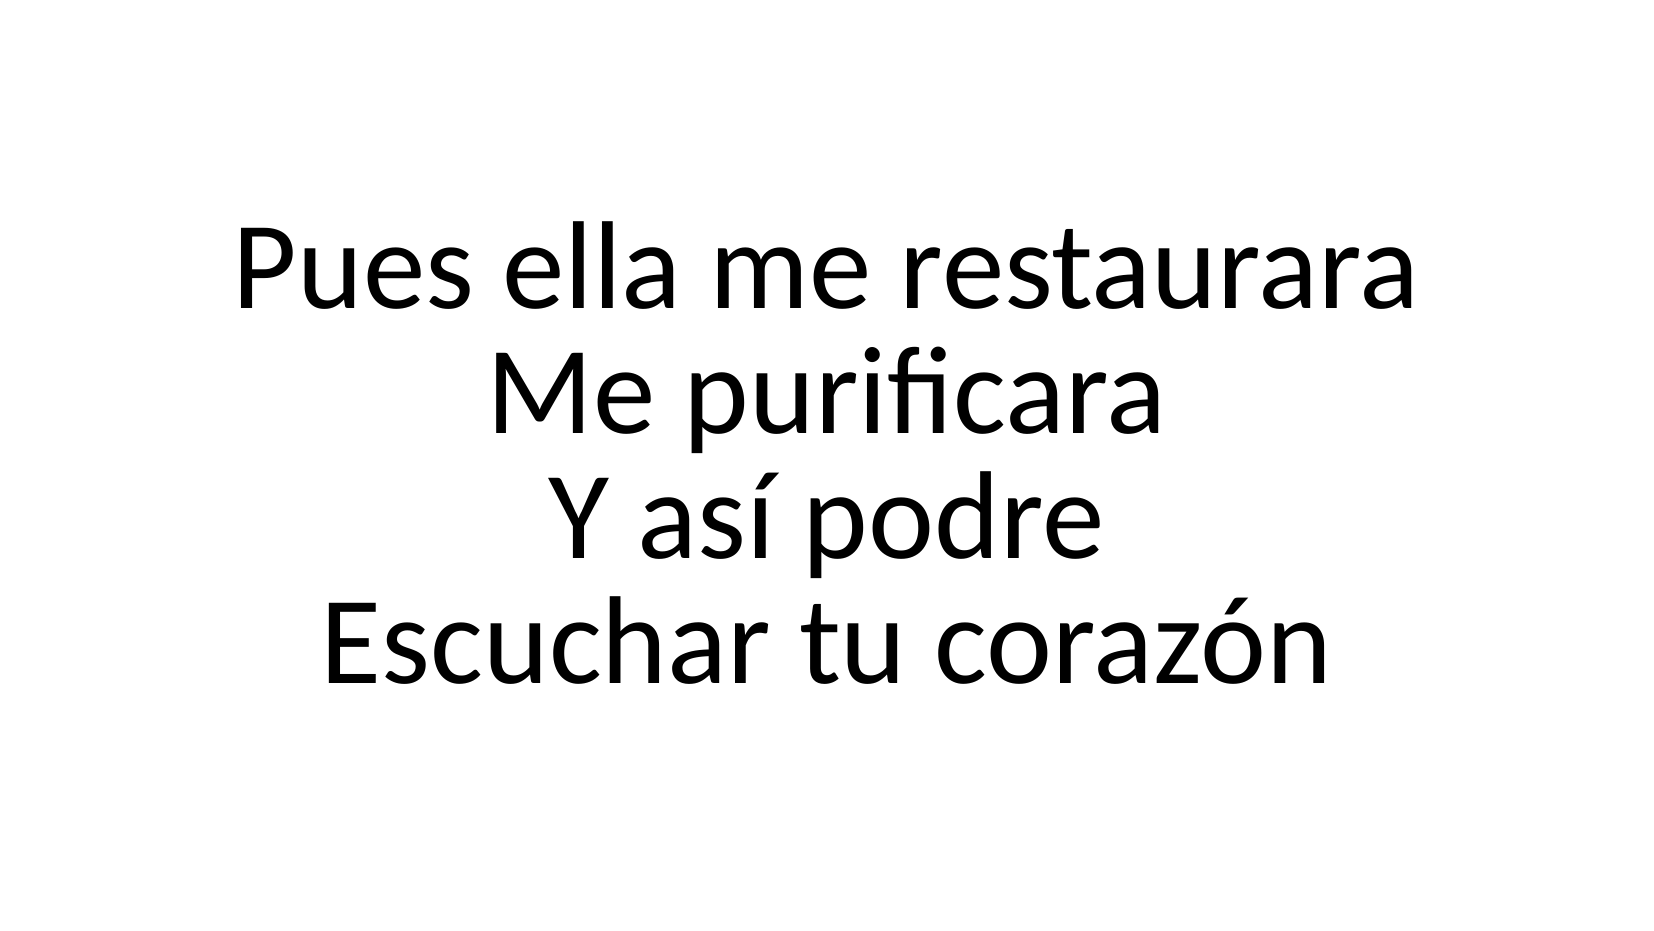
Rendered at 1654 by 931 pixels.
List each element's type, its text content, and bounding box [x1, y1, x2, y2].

title Pues ella me restaurara Me purificara Y así podre Escuchar tu corazón [0, 0, 1654, 931]
